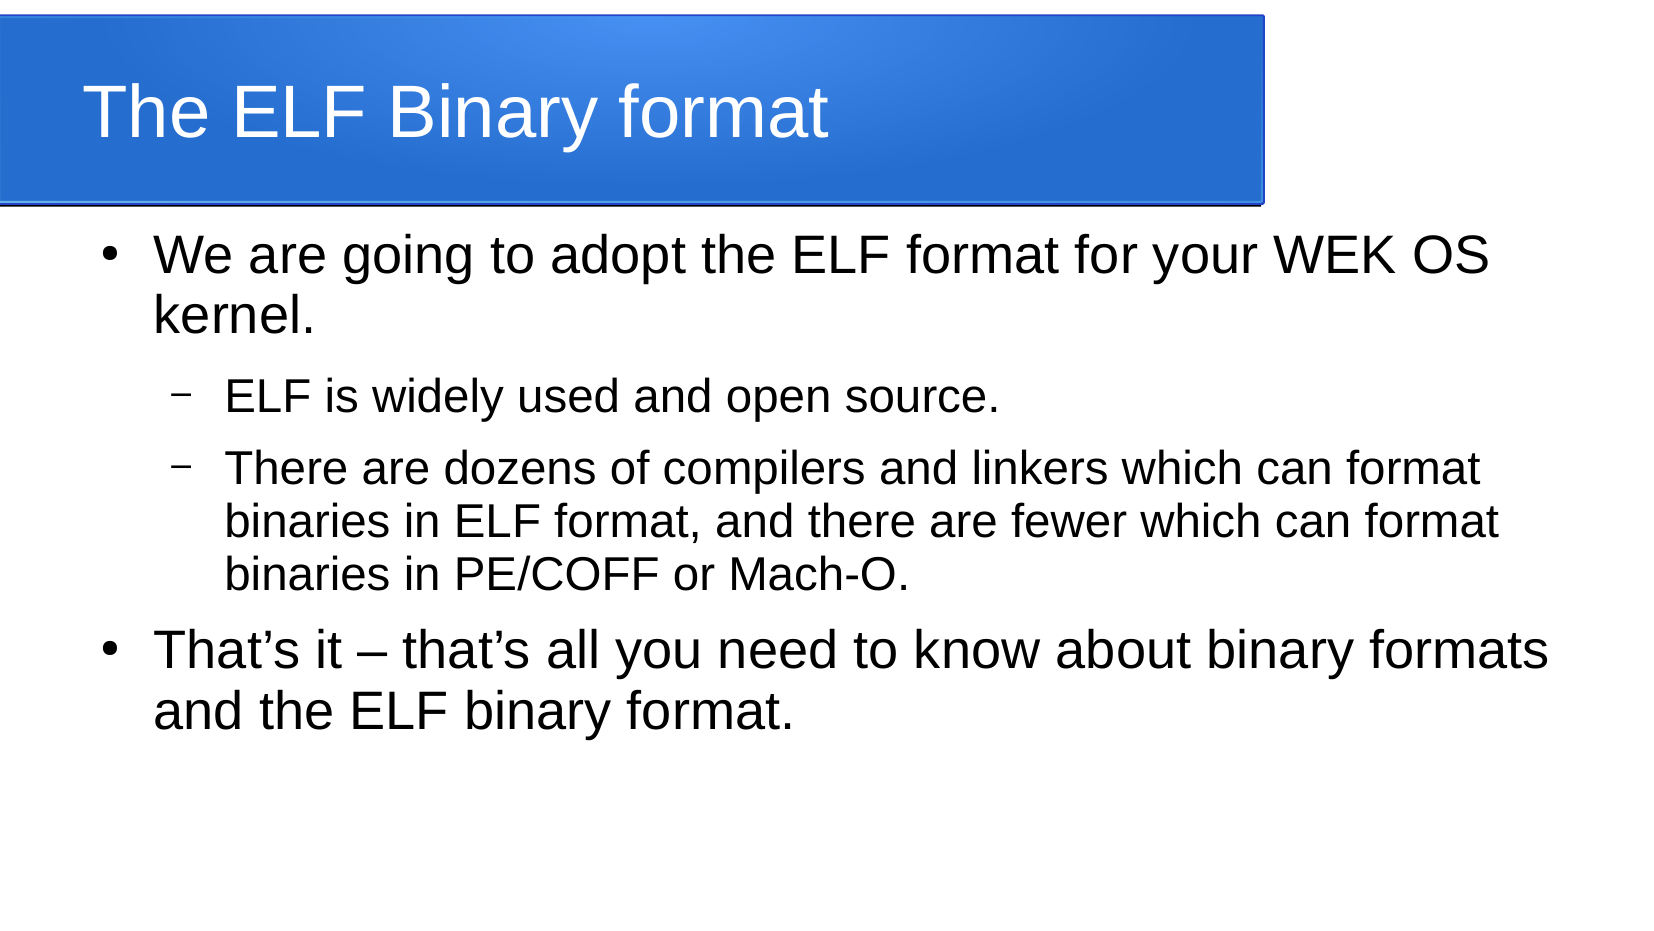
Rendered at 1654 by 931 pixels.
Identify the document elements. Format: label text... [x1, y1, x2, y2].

list We are going to adopt the ELF format for your WEK OS kernel. ELF is widely used and open source. There are dozens of compilers and linkers which can format binaries in ELF format, and there are fewer which can format binaries in PE/COFF or Mach-O. That’s it – that’s all you need to know about binary formats and the ELF binary format. [82, 224, 1571, 764]
title The ELF Binary format [82, 35, 1235, 189]
